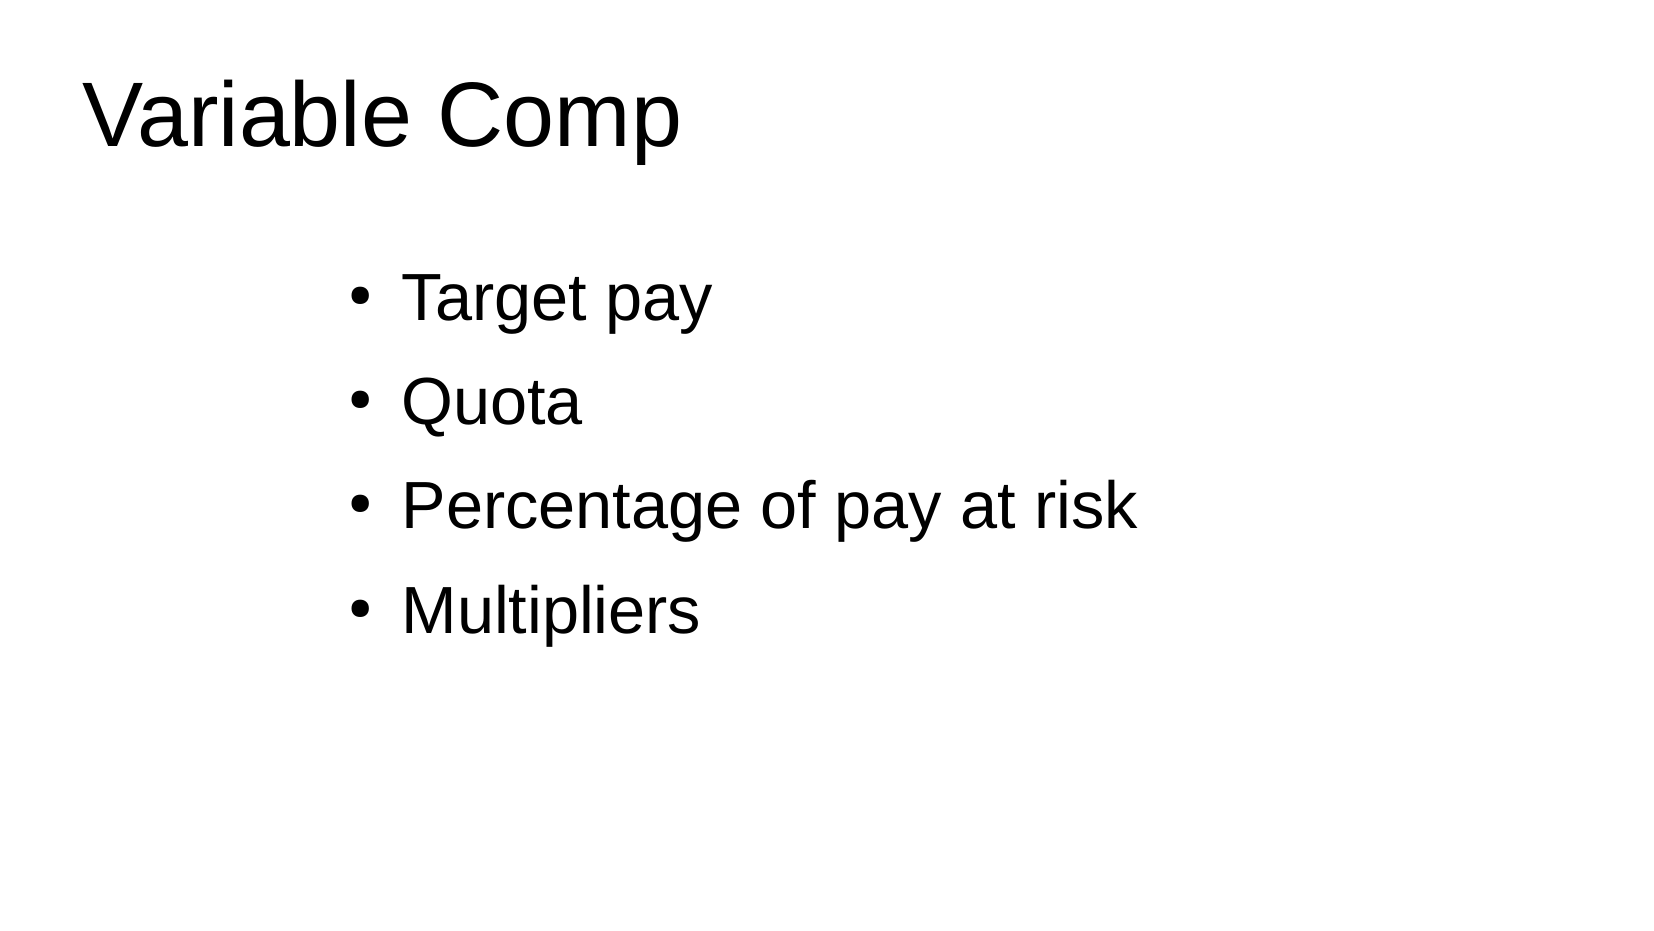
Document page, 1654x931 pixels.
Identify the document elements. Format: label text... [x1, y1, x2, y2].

list Target pay Quota Percentage of pay at risk Multipliers [330, 259, 1571, 758]
title Variable Comp [82, 37, 1571, 193]
